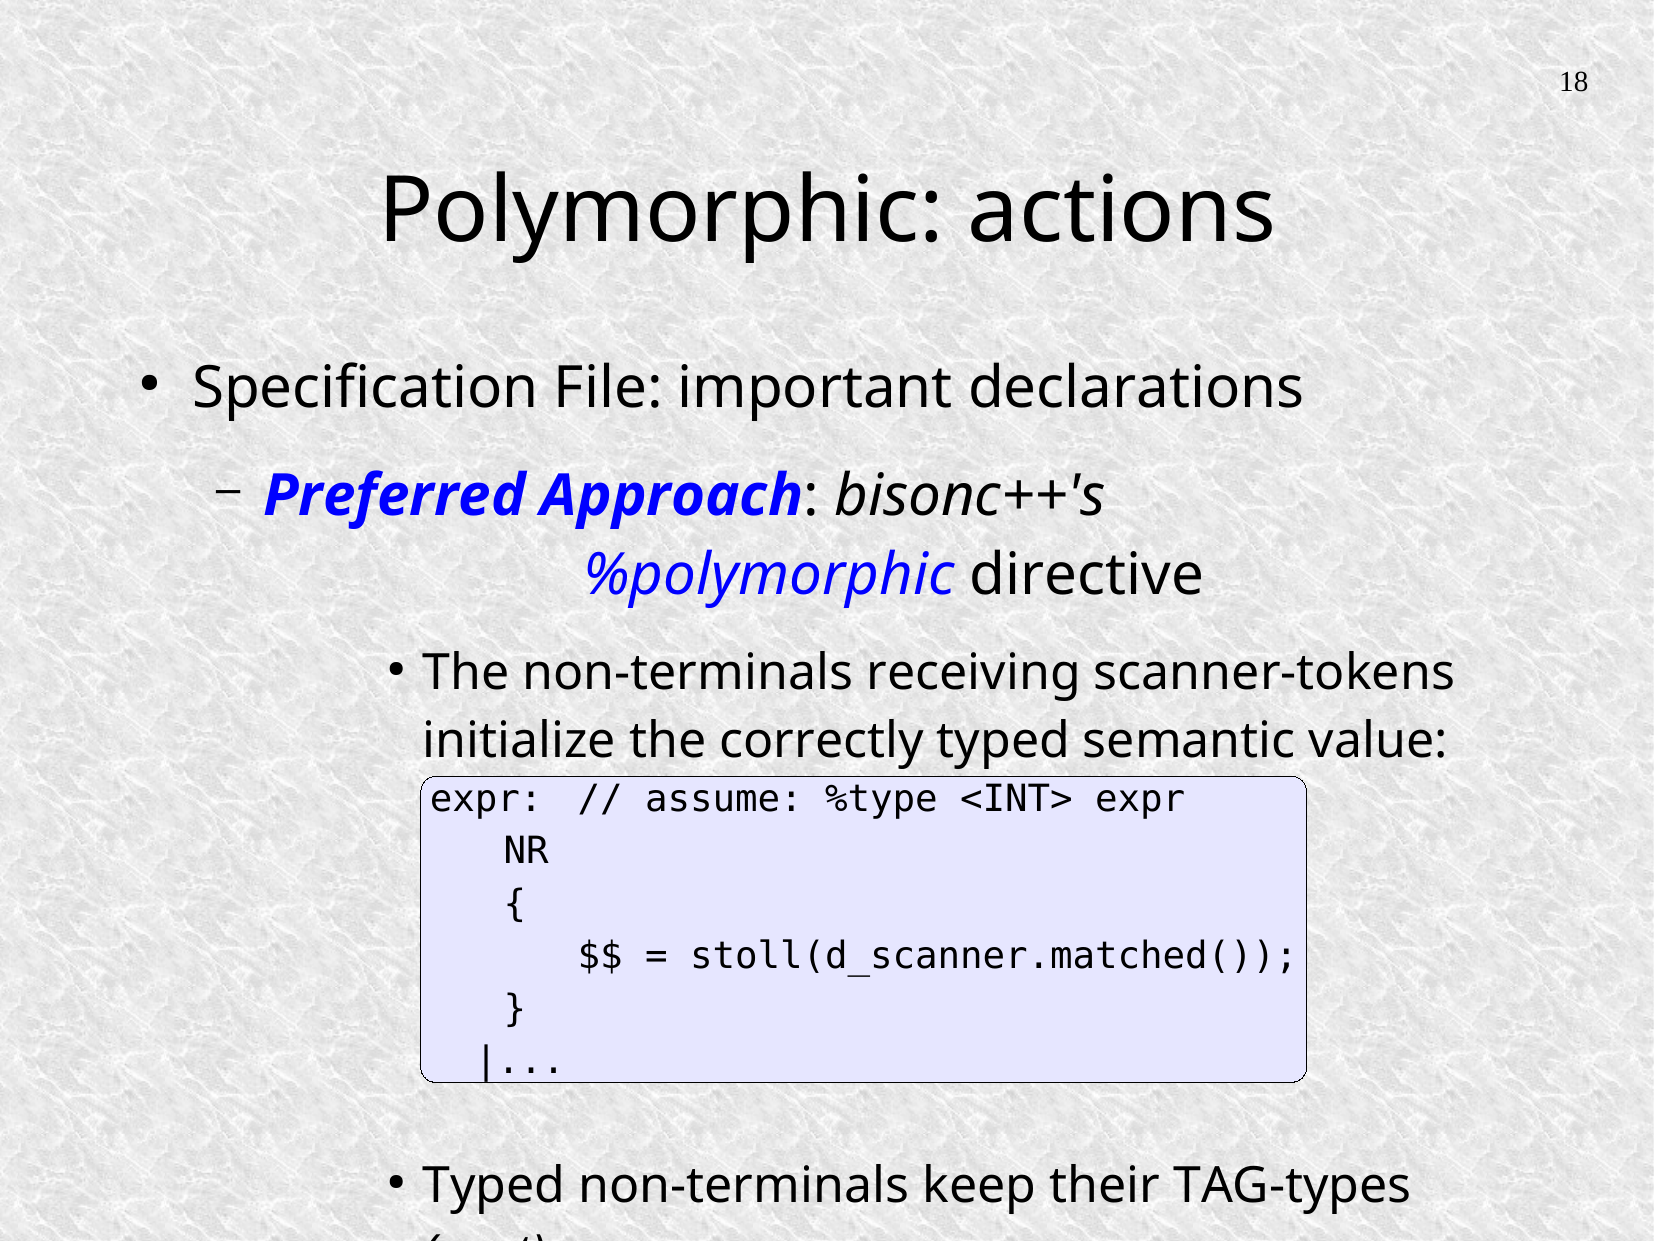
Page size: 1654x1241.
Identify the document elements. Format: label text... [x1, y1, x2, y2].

picture [0, 0, 1654, 1241]
title Polymorphic: actions [121, 102, 1534, 311]
list Specification File: important declarations Preferred Approach: bisonc++'s %polymorphic directive The non-terminals receiving scanner-tokens initialize the correctly typed semantic value: Typed non-terminals keep their TAG-types (next) [121, 344, 1534, 1219]
text_box expr: // assume: %type <INT> expr NR { $$ = stoll(d_scanner.matched()); } |... [420, 776, 1307, 1083]
